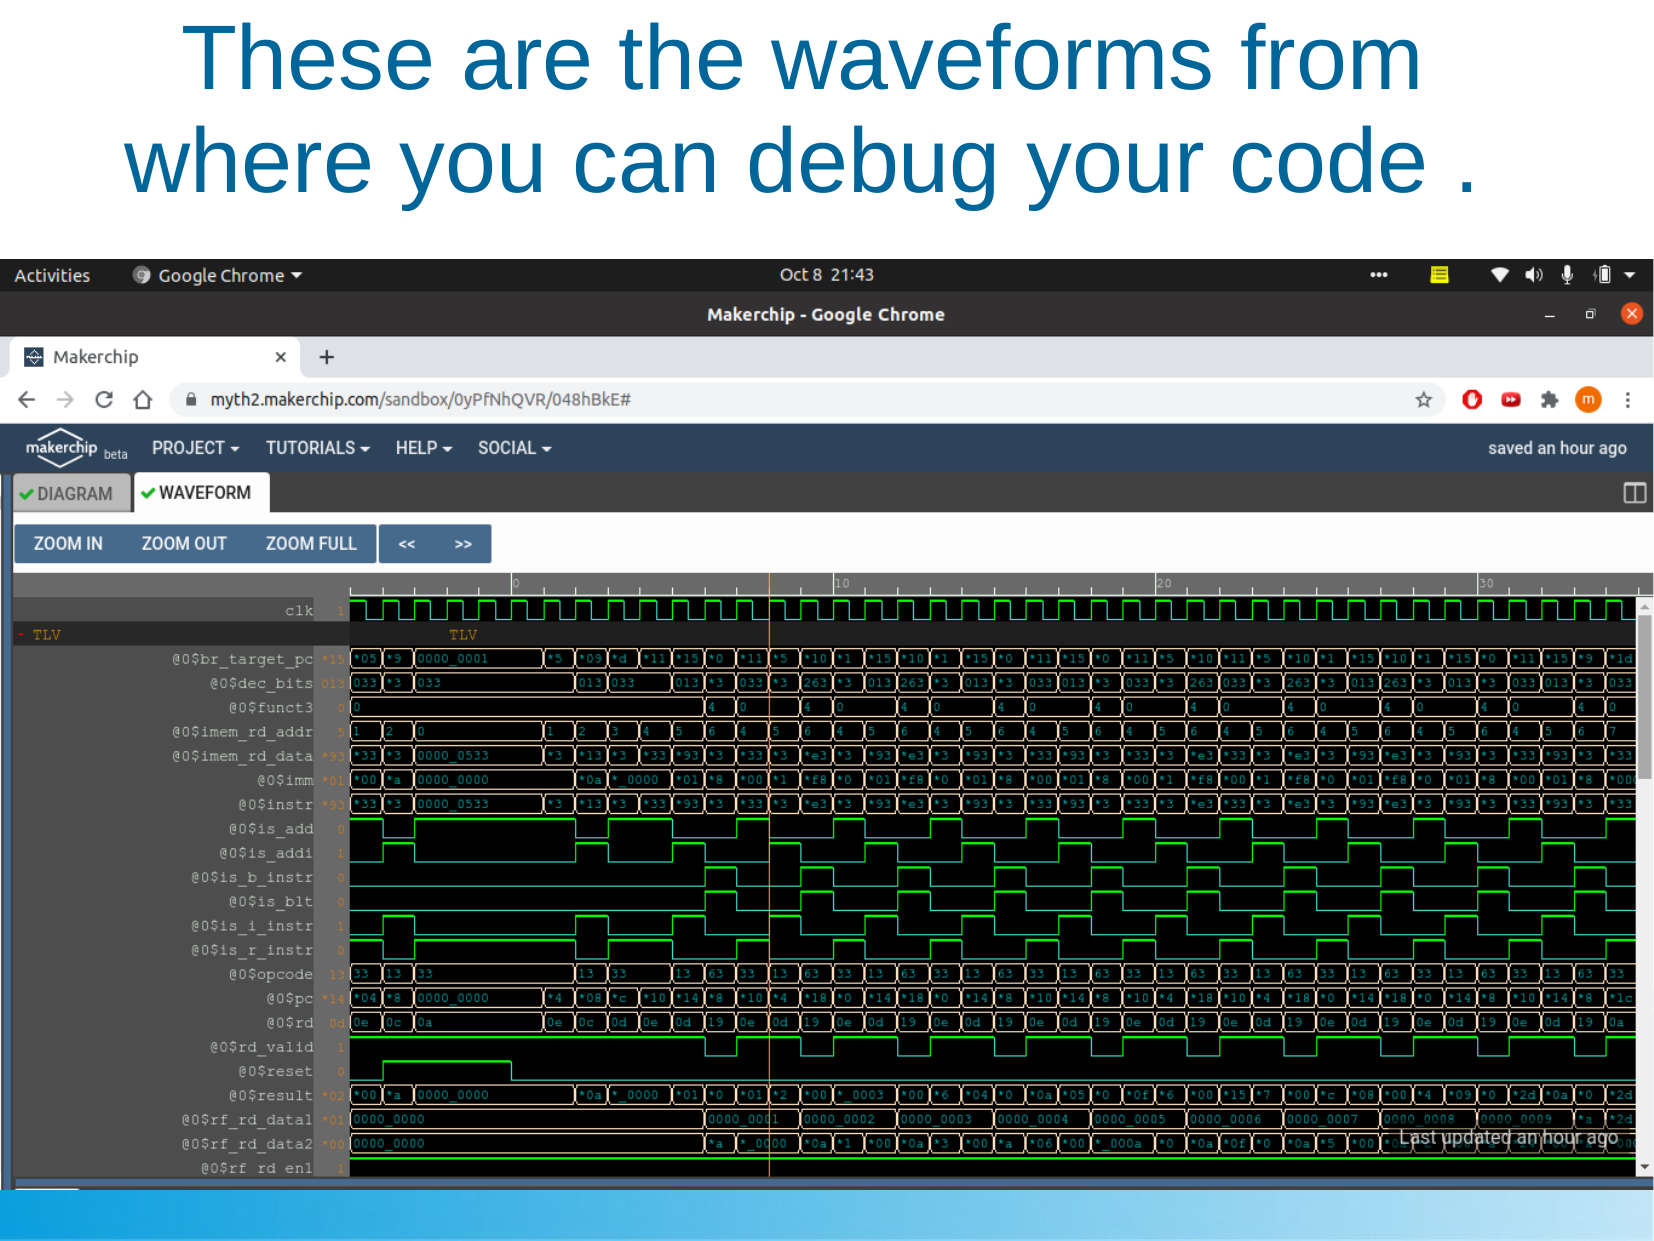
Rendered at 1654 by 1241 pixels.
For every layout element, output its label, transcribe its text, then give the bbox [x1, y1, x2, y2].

picture [0, 259, 1654, 1241]
title These are the waveforms from where you can debug your code . [59, 5, 1548, 213]
